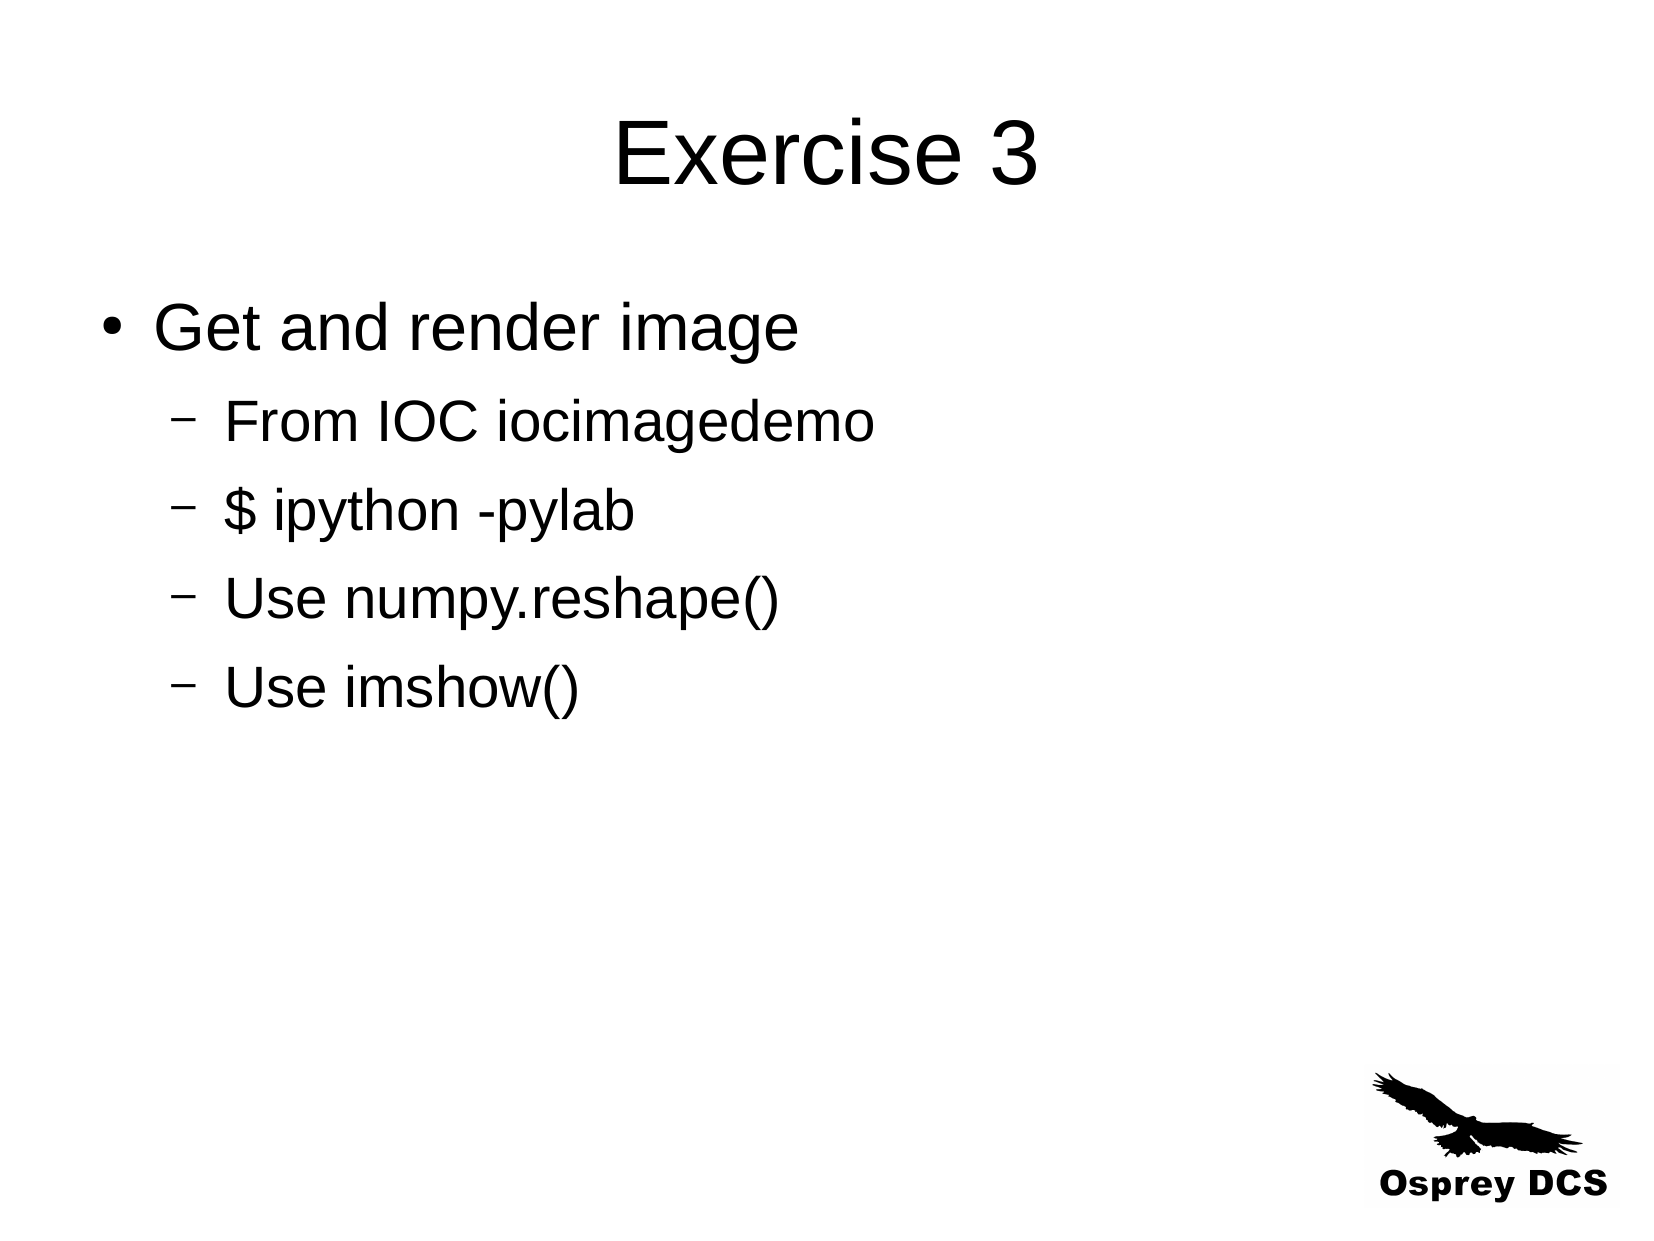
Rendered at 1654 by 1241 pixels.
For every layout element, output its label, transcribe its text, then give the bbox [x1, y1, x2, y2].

picture [1364, 1064, 1620, 1208]
title Exercise 3 [82, 49, 1571, 257]
list Get and render image From IOC iocimagedemo $ ipython -pylab Use numpy.reshape() Use imshow() [82, 290, 1571, 1010]
